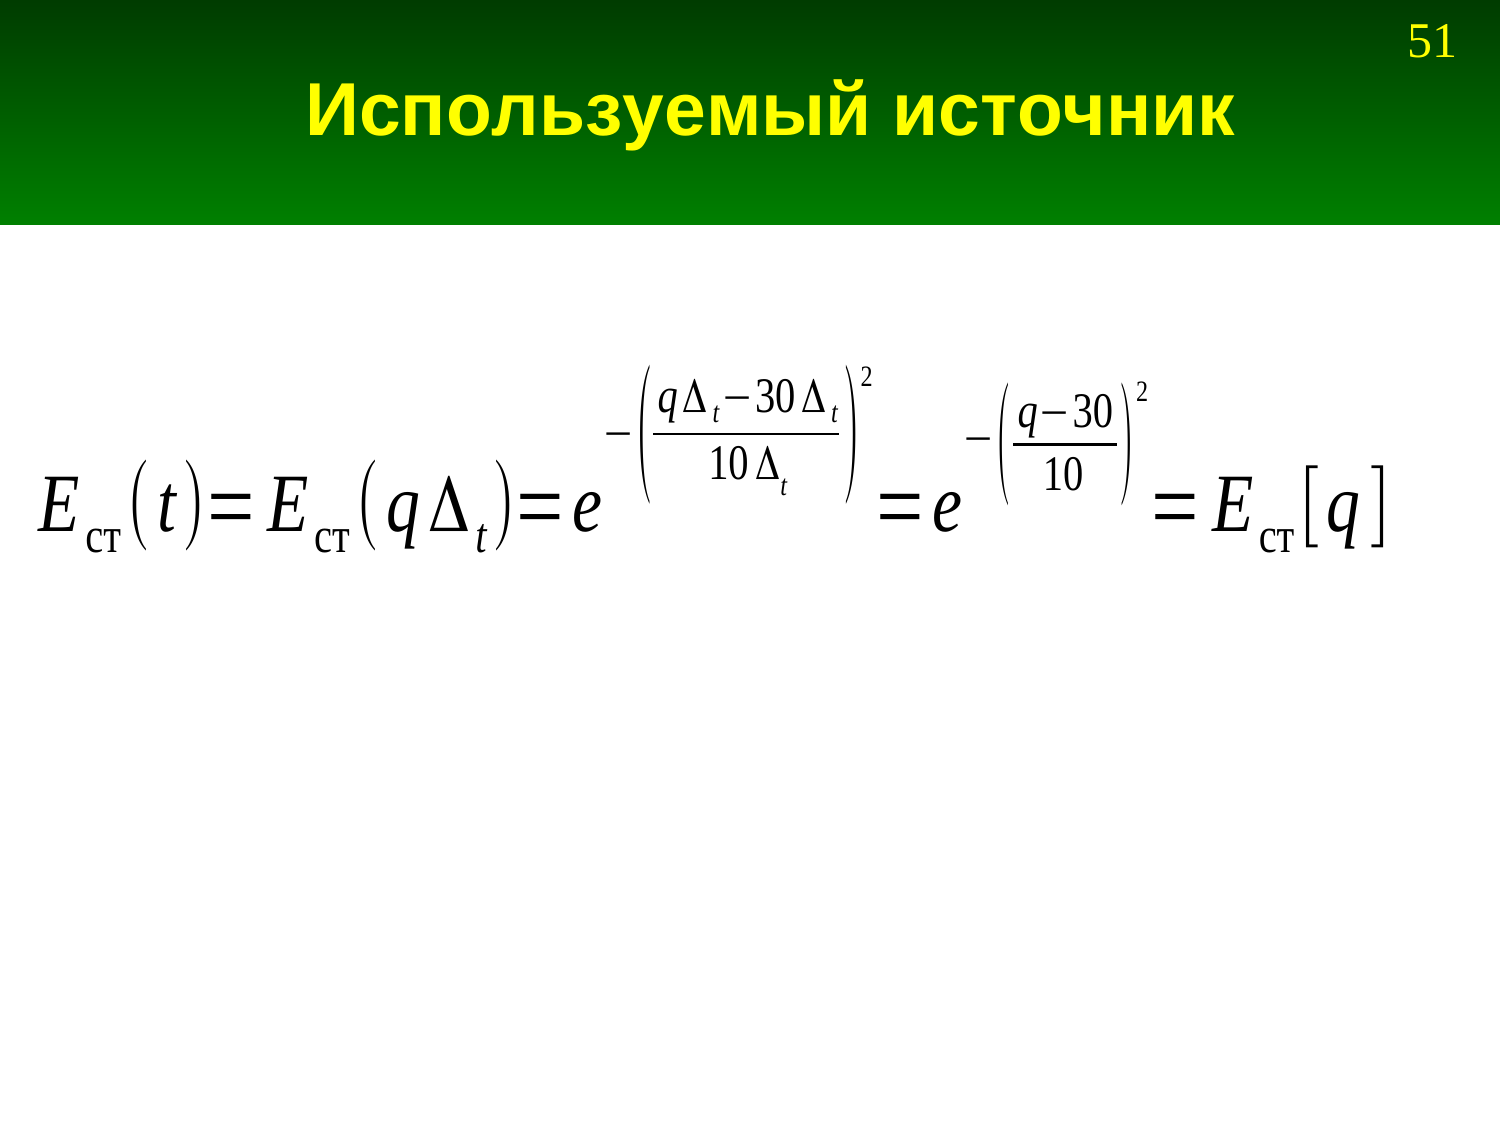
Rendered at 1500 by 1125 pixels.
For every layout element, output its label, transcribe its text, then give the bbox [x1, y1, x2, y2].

title Используемый источник [100, 7, 1441, 204]
chart [17, 360, 1404, 562]
